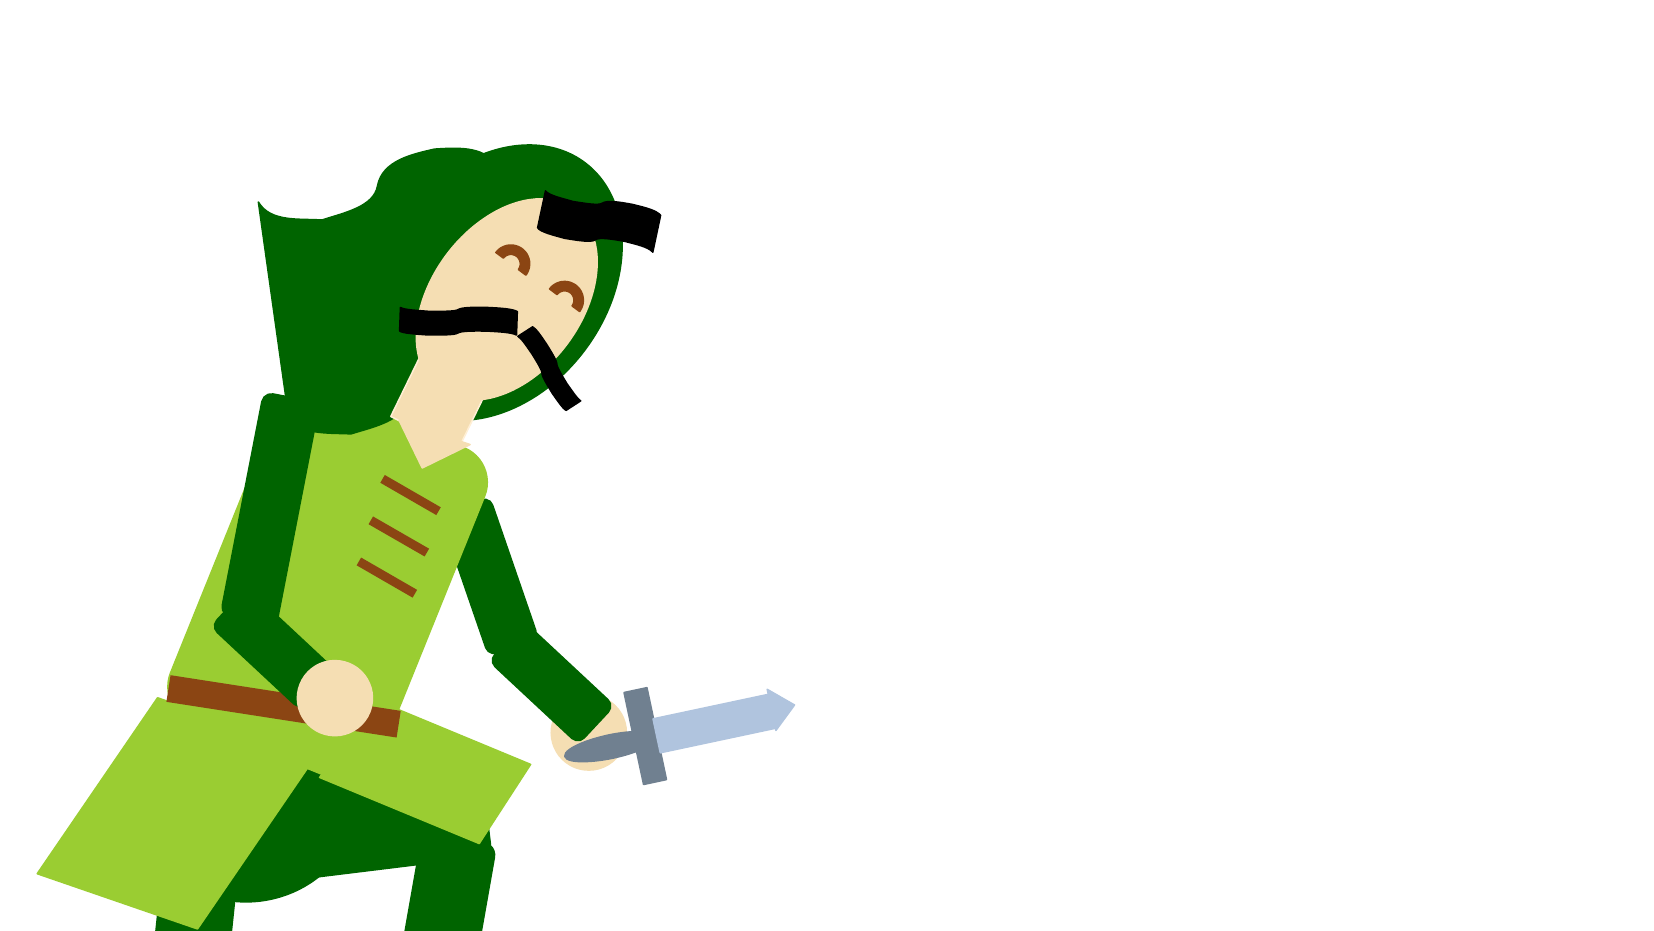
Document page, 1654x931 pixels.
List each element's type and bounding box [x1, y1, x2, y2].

text_box [37, 144, 795, 931]
